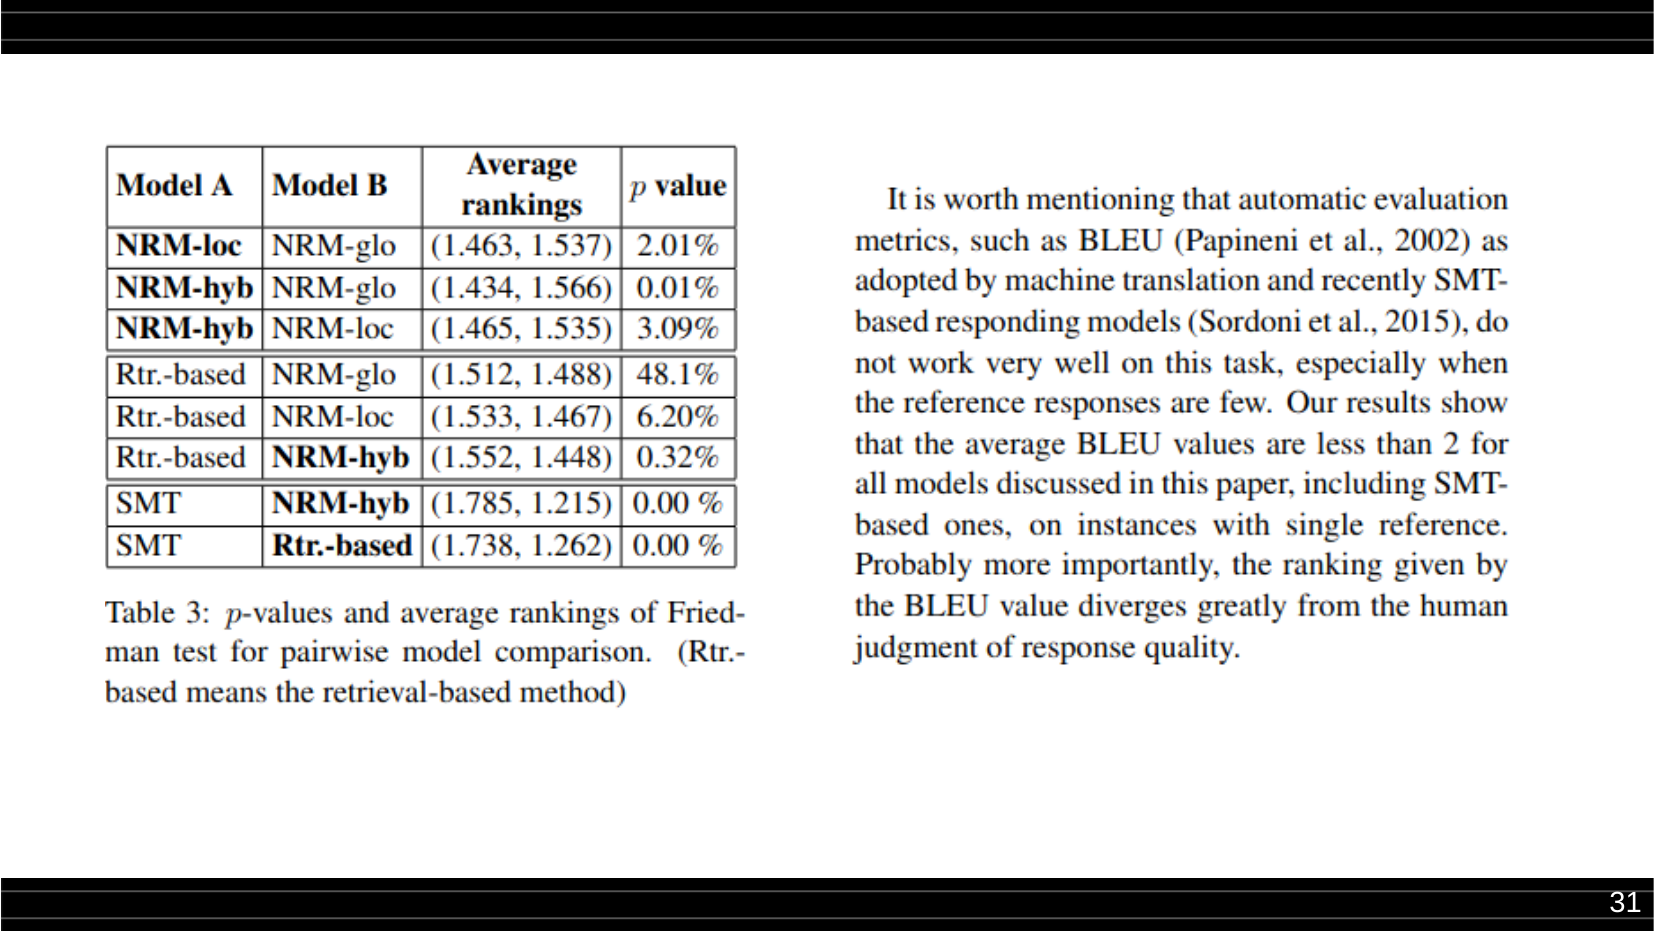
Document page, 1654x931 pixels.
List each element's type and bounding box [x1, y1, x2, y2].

picture [835, 179, 1565, 691]
picture [1, 878, 1654, 931]
picture [105, 134, 773, 773]
picture [1, 0, 1654, 54]
